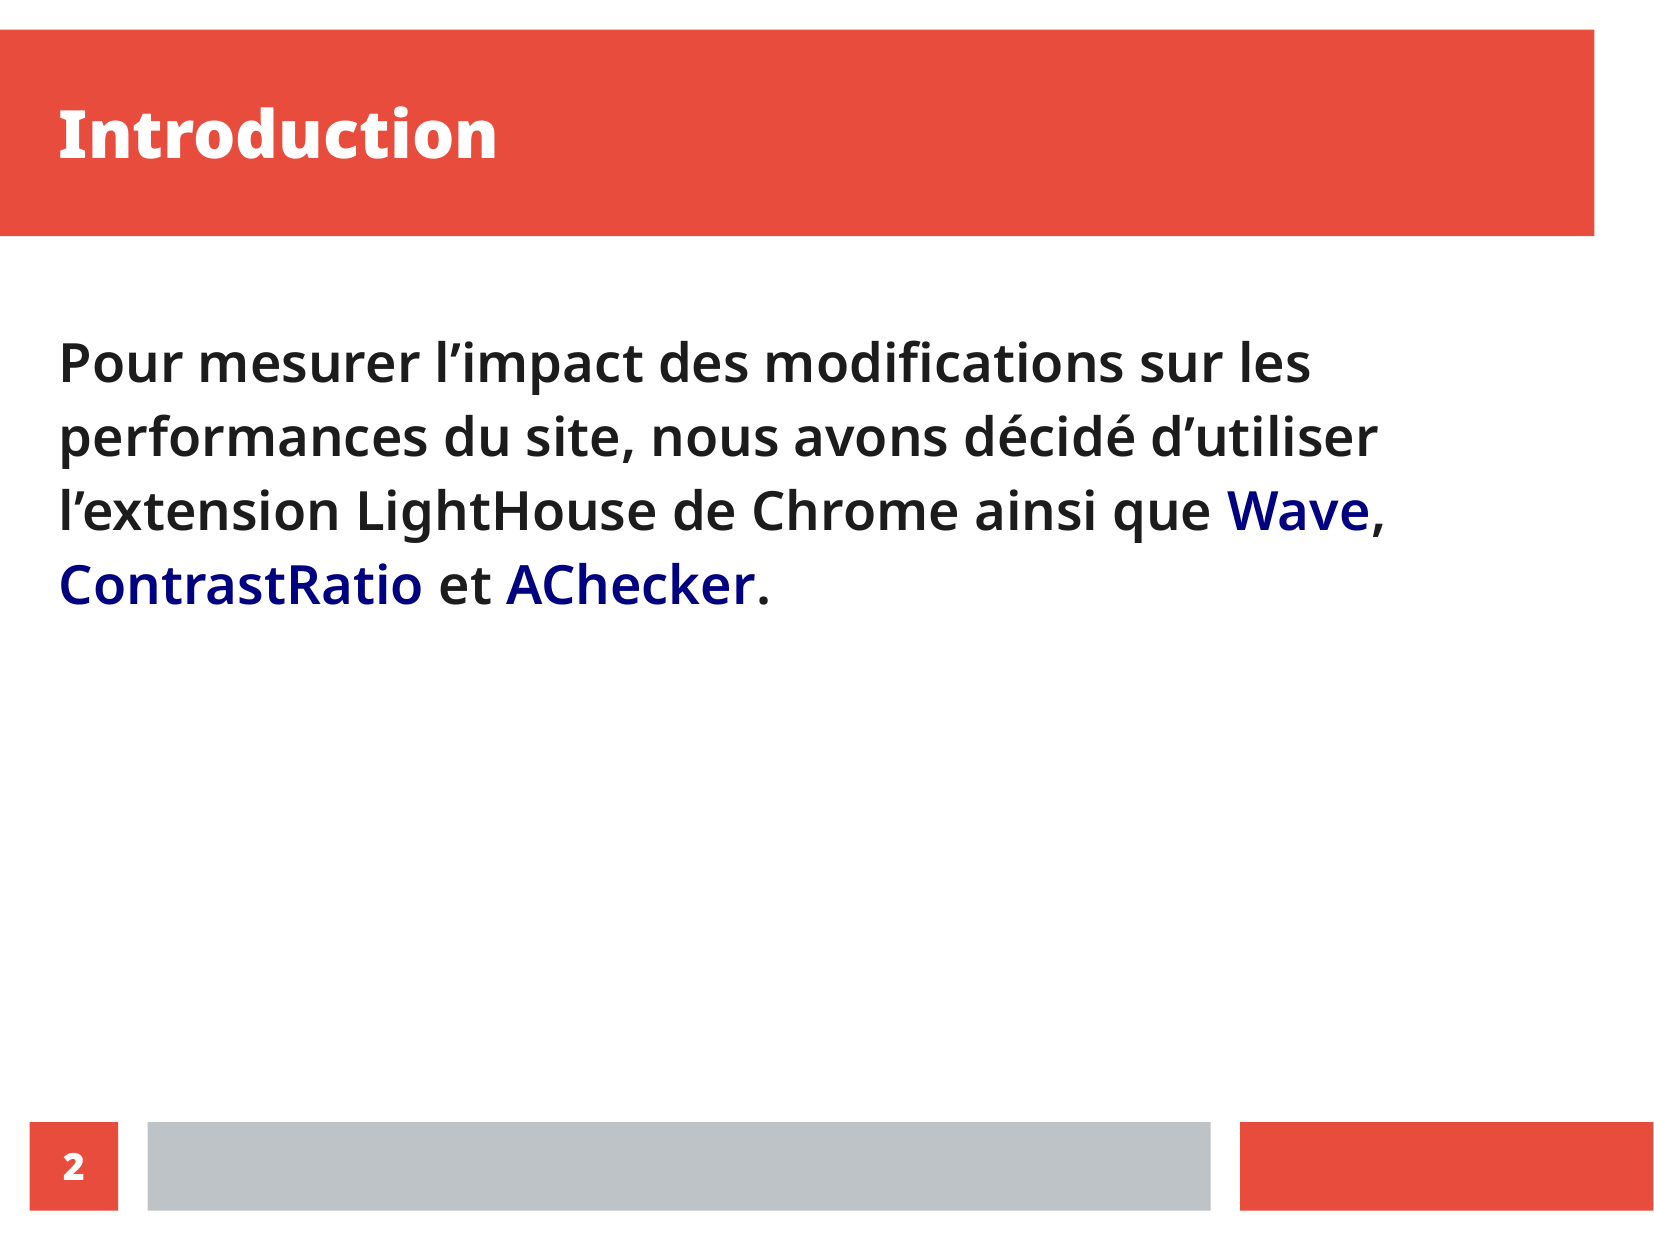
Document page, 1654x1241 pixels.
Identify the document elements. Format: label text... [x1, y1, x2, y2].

title Introduction [59, 59, 1595, 207]
list Pour mesurer l’impact des modifications sur les performances du site, nous avons décidé d’utiliser l’extension LightHouse de Chrome ainsi que Wave, ContrastRatio et AChecker. [59, 324, 1565, 1093]
